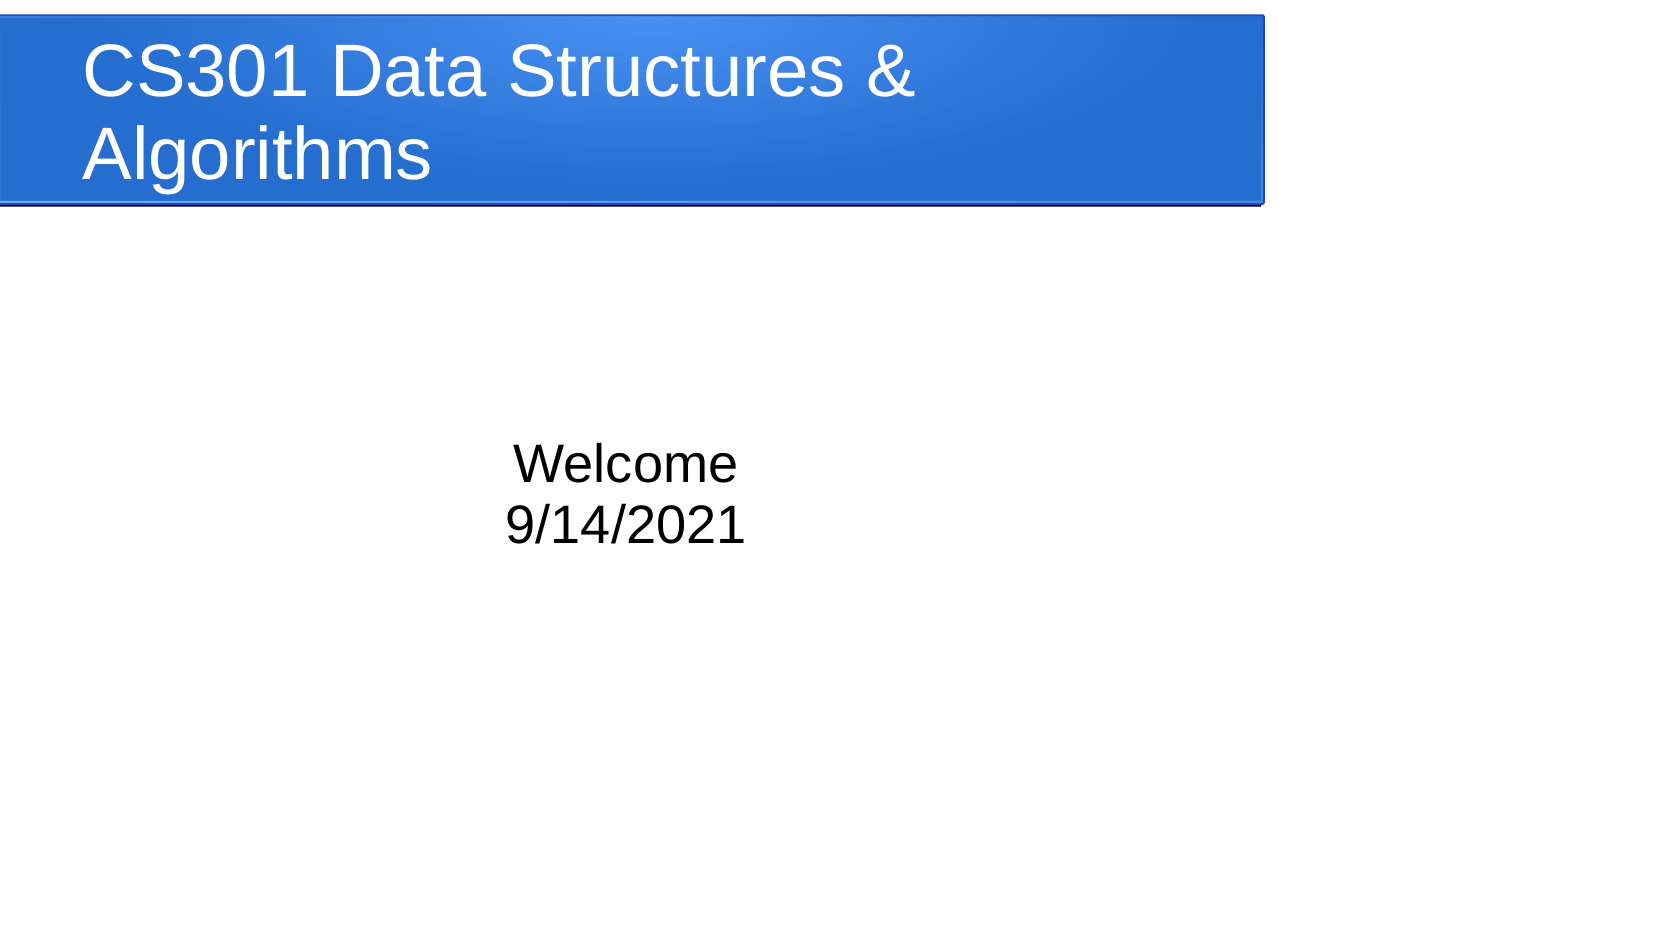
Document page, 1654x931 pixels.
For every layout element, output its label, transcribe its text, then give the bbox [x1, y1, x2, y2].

title CS301 Data Structures & Algorithms [82, 29, 1235, 196]
subtitle Welcome 9/14/2021 [82, 224, 1171, 764]
